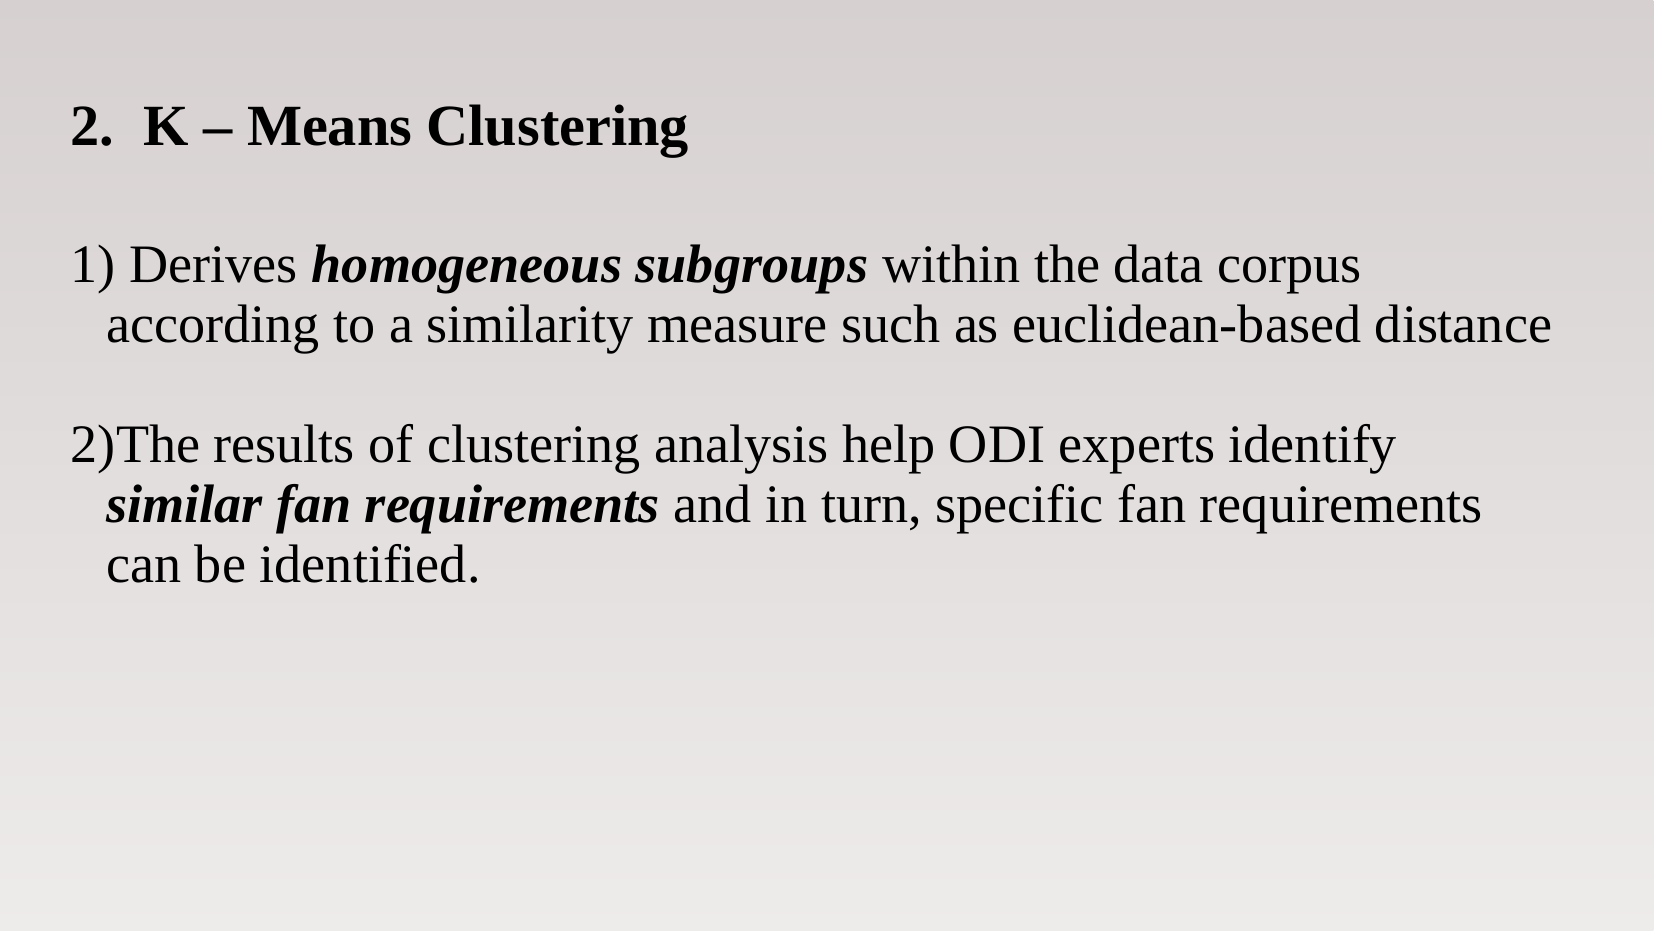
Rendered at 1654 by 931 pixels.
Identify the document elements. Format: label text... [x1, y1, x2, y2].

subtitle K – Means Clustering Derives homogeneous subgroups within the data corpus according to a similarity measure such as euclidean-based distance The results of clustering analysis help ODI experts identify similar fan requirements and in turn, specific fan requirements can be identified. [70, 0, 1559, 842]
